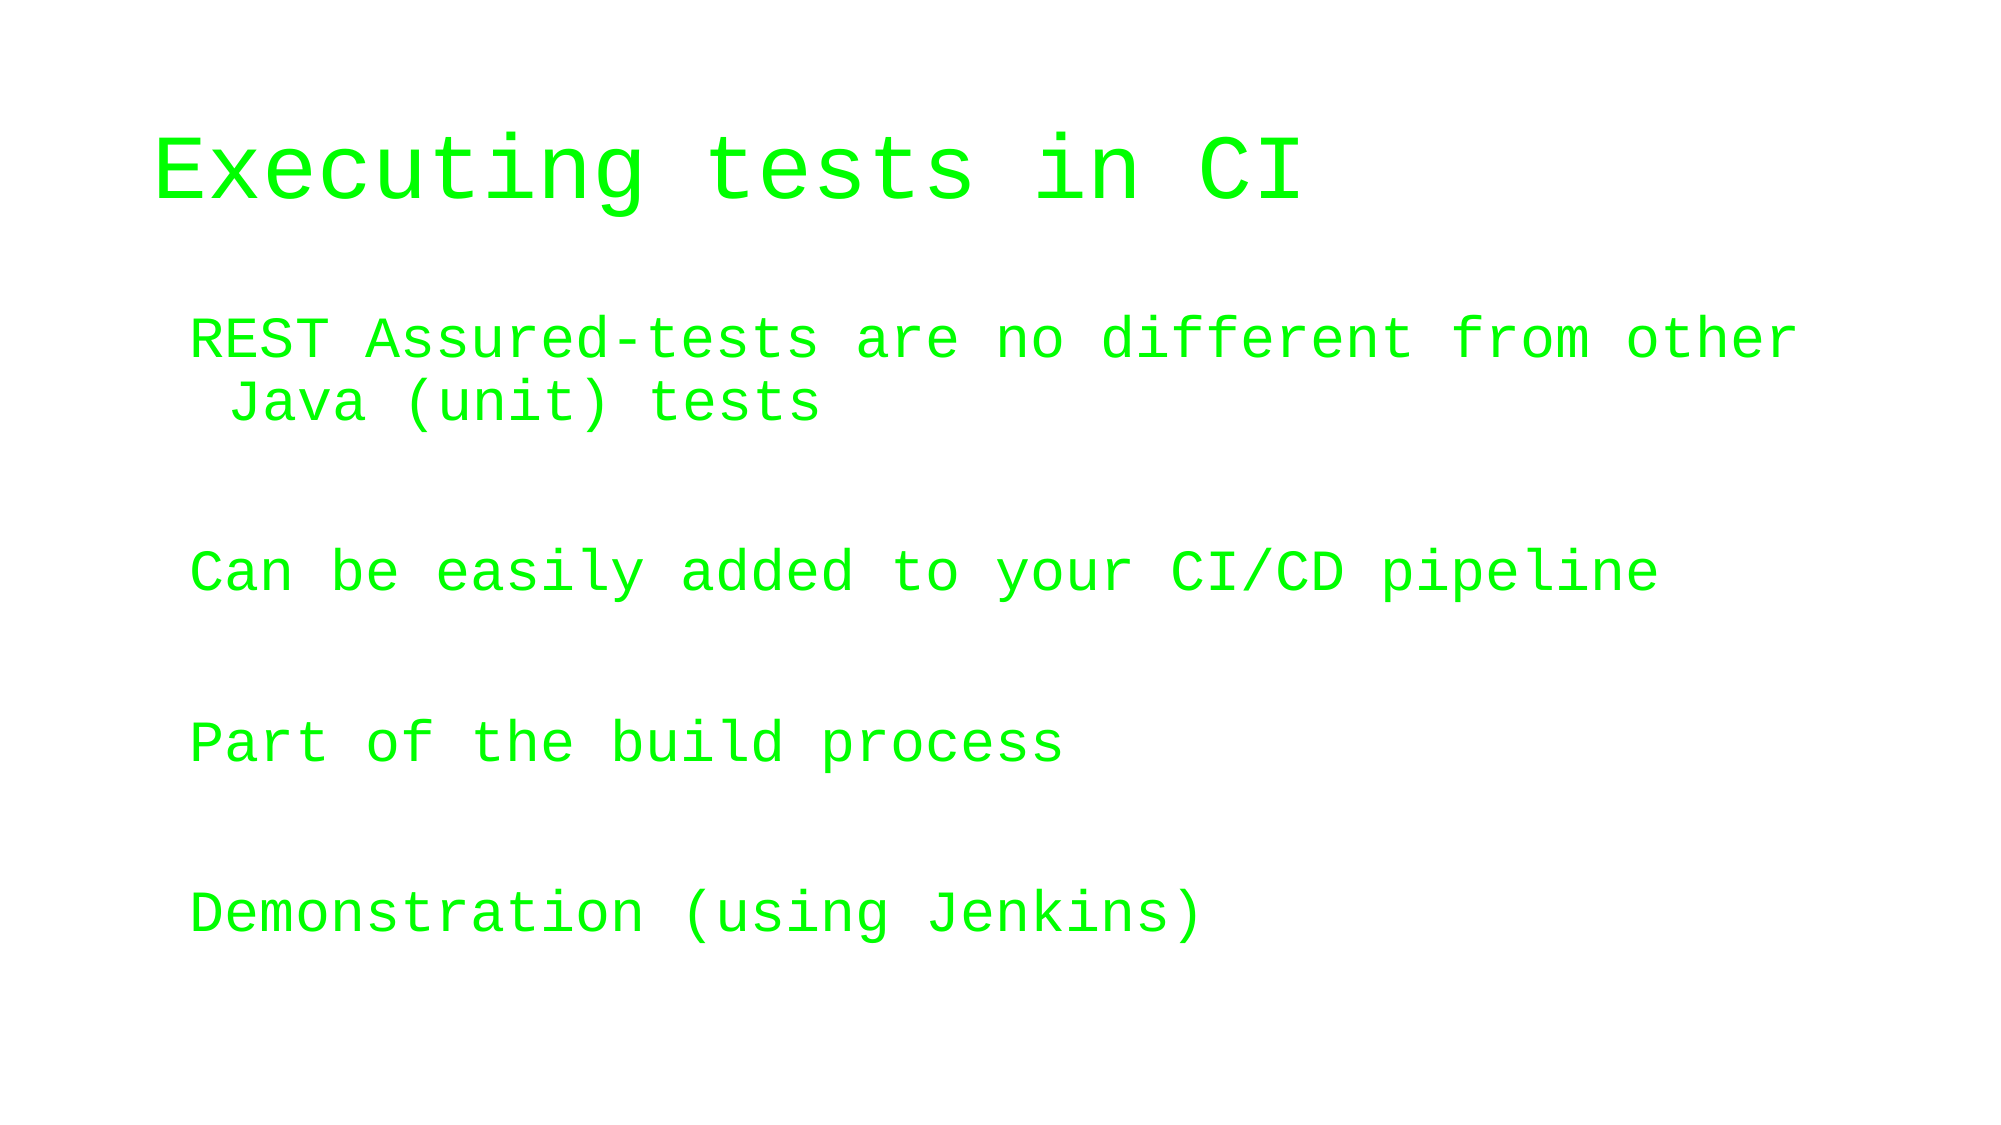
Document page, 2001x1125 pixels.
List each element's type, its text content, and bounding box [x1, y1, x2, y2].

list REST Assured-tests are no different from other Java (unit) tests Can be easily added to your CI/CD pipeline Part of the build process Demonstration (using Jenkins) [137, 299, 1863, 1014]
title Executing tests in CI [137, 59, 1863, 278]
